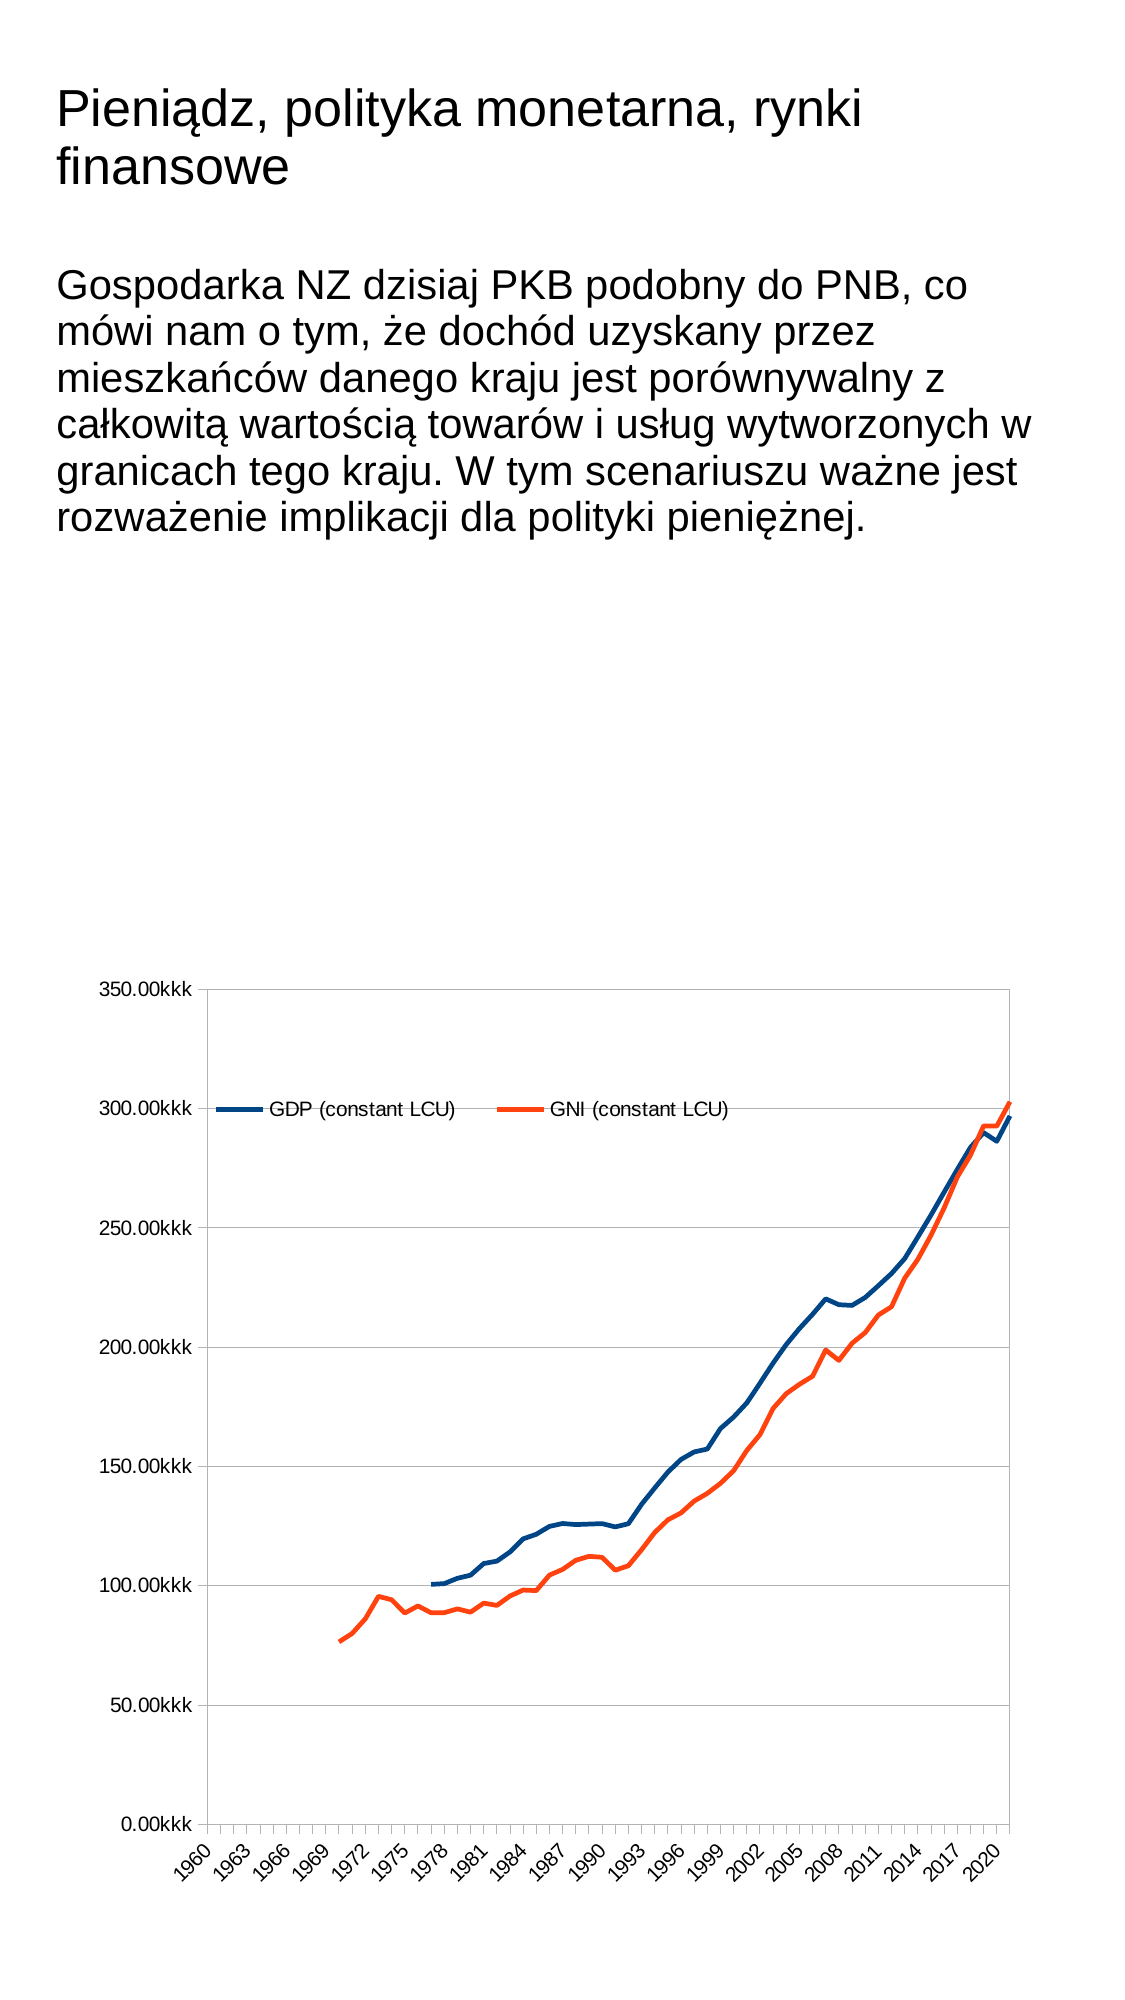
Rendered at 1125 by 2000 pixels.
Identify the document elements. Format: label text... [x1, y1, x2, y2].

title Pieniądz, polityka monetarna, rynki finansowe [56, 25, 1069, 249]
chart [10, 926, 1050, 1972]
text_box Gospodarka NZ dzisiaj PKB podobny do PNB, co mówi nam o tym, że dochód uzyskany przez mieszkańców danego kraju jest porównywalny z całkowitą wartością towarów i usług wytworzonych w granicach tego kraju. W tym scenariuszu ważne jest rozważenie implikacji dla polityki pieniężnej. [56, 261, 1069, 1940]
